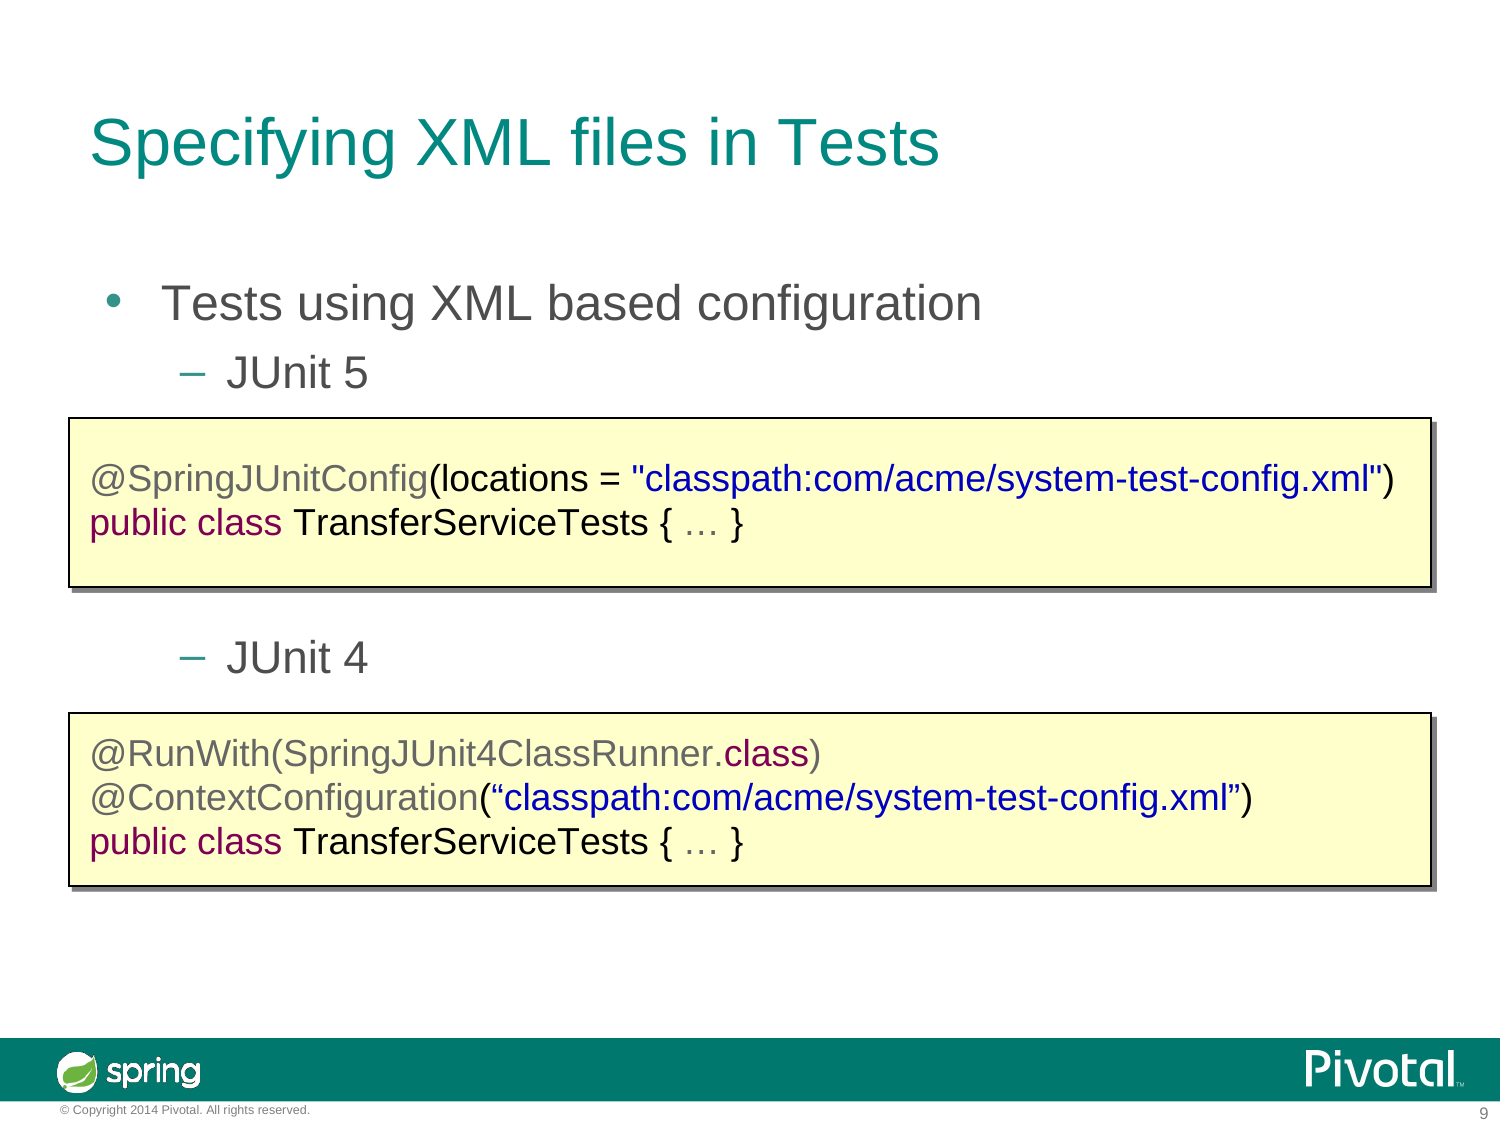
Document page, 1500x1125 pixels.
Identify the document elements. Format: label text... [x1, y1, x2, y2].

list @SpringJUnitConfig(locations = "classpath:com/acme/system-test-config.xml") public class TransferServiceTests { … } [68, 417, 1432, 588]
title Specifying XML files in Tests [75, 45, 1426, 233]
list Tests using XML based configuration JUnit 5 JUnit 4 [89, 262, 1440, 1005]
picture [1306, 1050, 1464, 1087]
picture [32, 1041, 210, 1103]
list @RunWith(SpringJUnit4ClassRunner.class) @ContextConfiguration(“classpath:com/acme/system-test-config.xml”) public class TransferServiceTests { … } [68, 713, 1432, 887]
